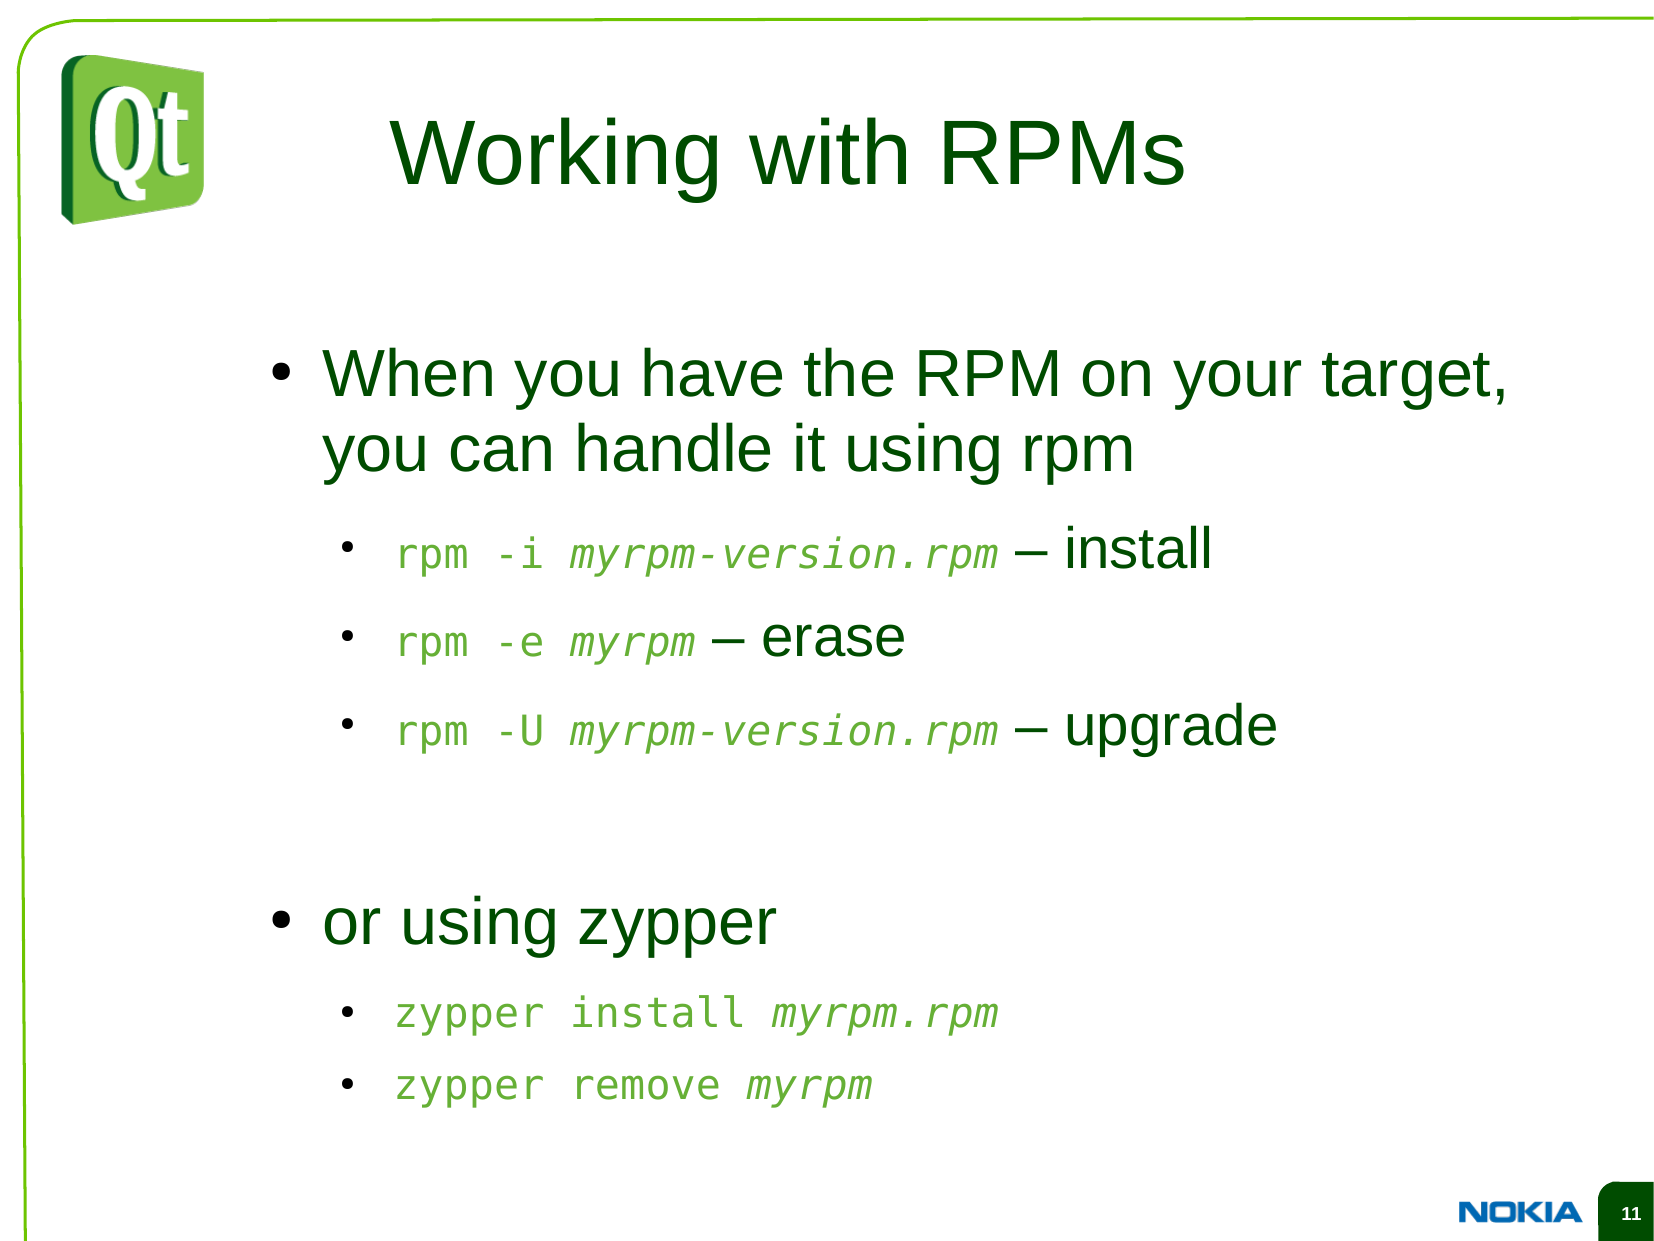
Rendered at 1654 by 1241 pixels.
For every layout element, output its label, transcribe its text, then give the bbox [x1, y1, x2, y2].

list When you have the RPM on your target, you can handle it using rpm rpm -i myrpm-version.rpm – install rpm -e myrpm – erase rpm -U myrpm-version.rpm – upgrade or using zypper zypper install myrpm.rpm zypper remove myrpm [251, 336, 1571, 1198]
title Working with RPMs [251, 56, 1327, 250]
picture [61, 55, 204, 225]
picture [1459, 1201, 1583, 1223]
